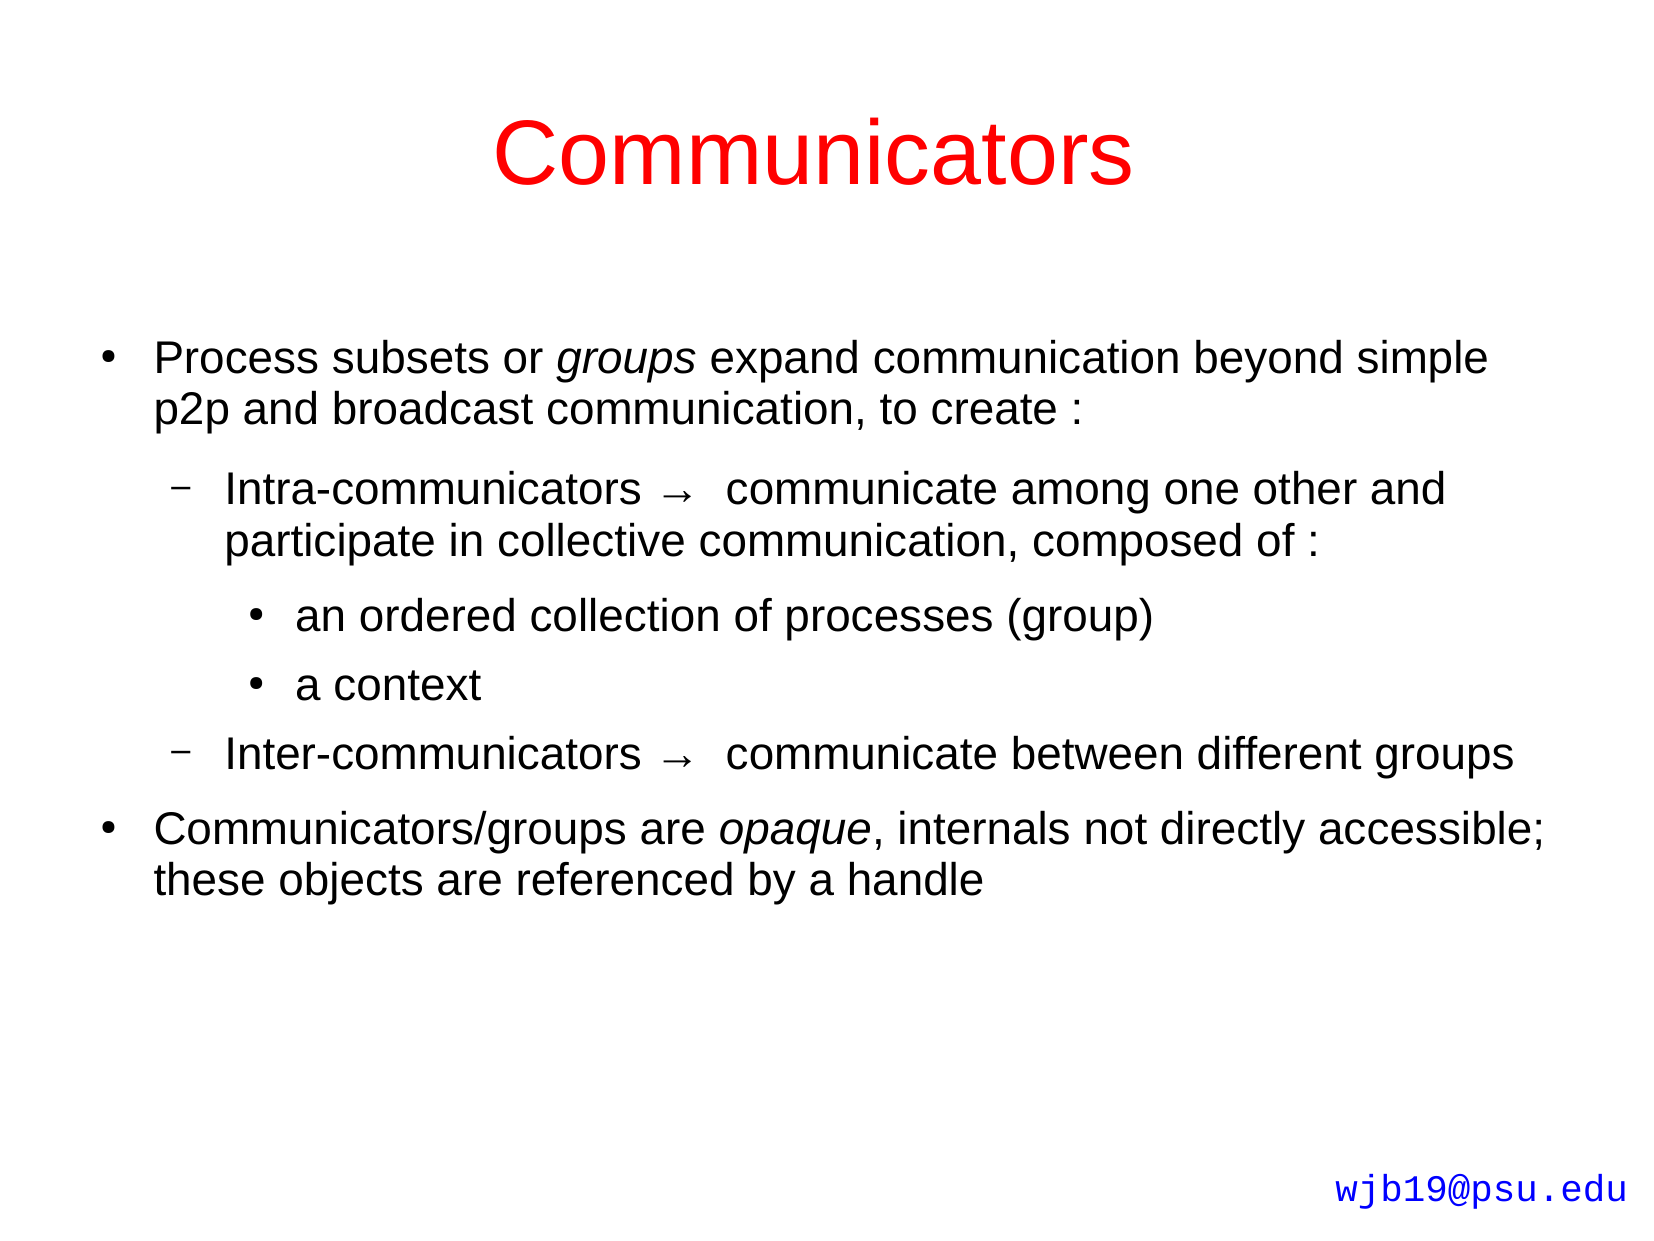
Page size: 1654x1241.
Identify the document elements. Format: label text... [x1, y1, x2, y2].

list Process subsets or groups expand communication beyond simple p2p and broadcast communication, to create : Intra-communicators → communicate among one other and participate in collective communication, composed of : an ordered collection of processes (group) a context Inter-communicators → communicate between different groups Communicators/groups are opaque, internals not directly accessible; these objects are referenced by a handle [82, 331, 1571, 1150]
text_box wjb19@psu.edu [1320, 1162, 1643, 1220]
title Communicators [82, 49, 1571, 257]
